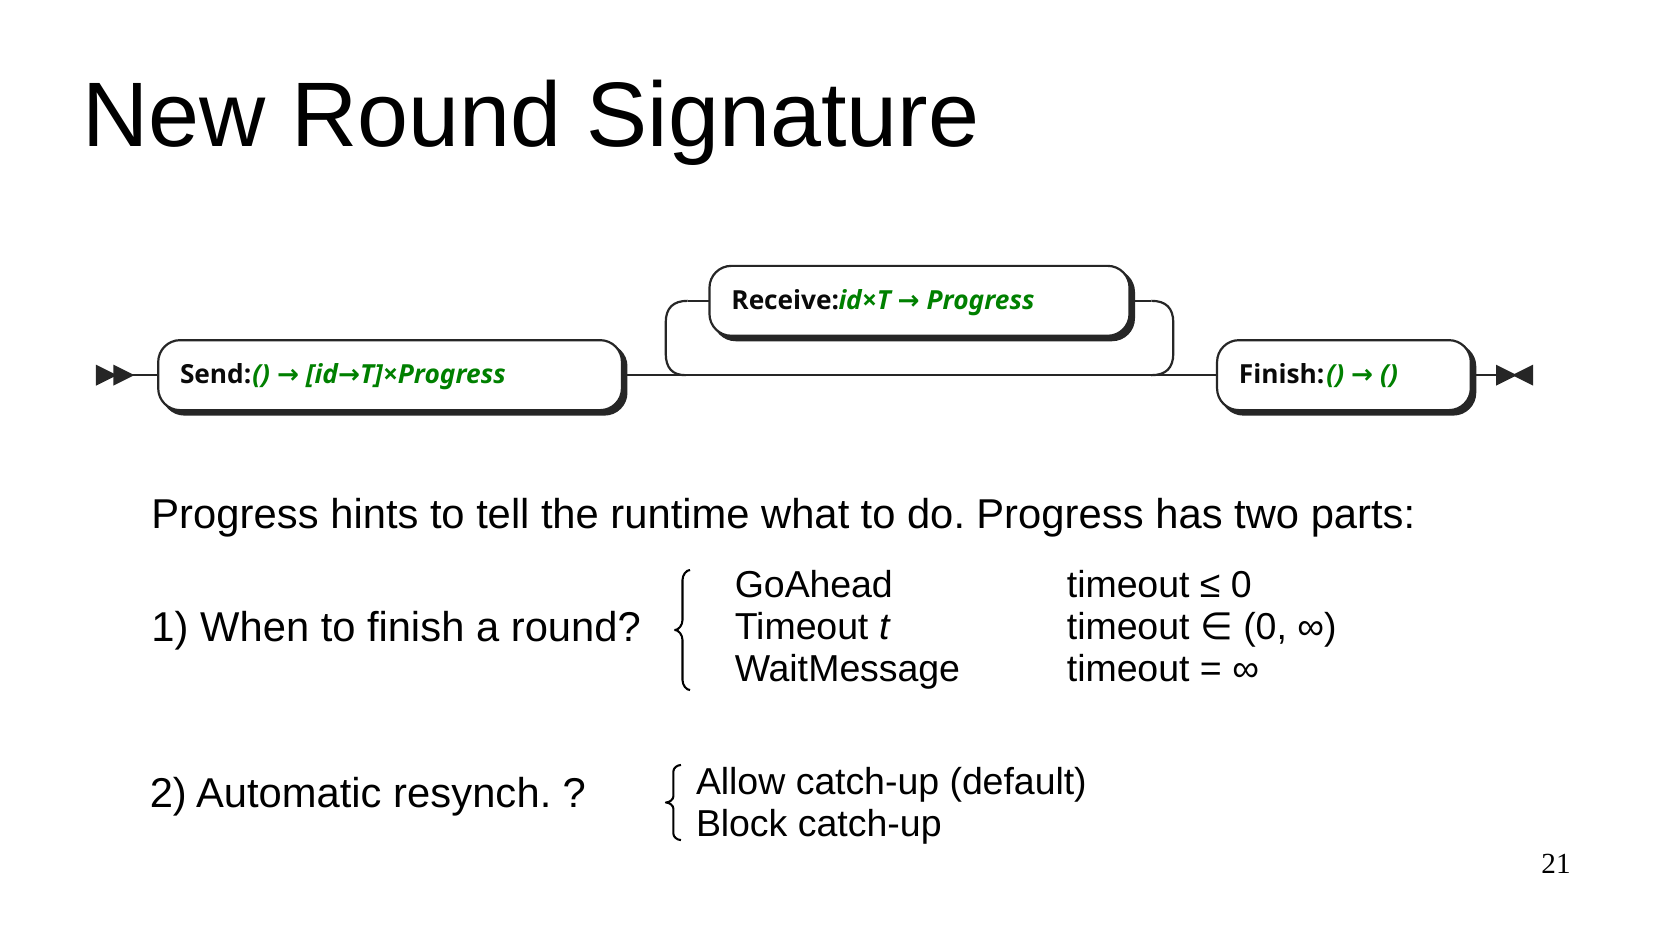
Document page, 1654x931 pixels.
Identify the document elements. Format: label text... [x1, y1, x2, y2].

text_box Allow catch-up (default) Block catch-up [681, 753, 1103, 852]
text_box Progress hints to tell the runtime what to do. Progress has two parts: [136, 483, 1442, 591]
title New Round Signature [82, 37, 1571, 193]
text_box timeout ≤ 0 timeout ∈ (0, ∞) timeout = ∞ [1052, 555, 1357, 697]
text_box GoAhead Timeout t WaitMessage [720, 555, 976, 697]
picture [93, 262, 1538, 421]
text_box 1) When to finish a round? [136, 596, 661, 705]
text_box 2) Automatic resynch. ? [135, 762, 661, 871]
